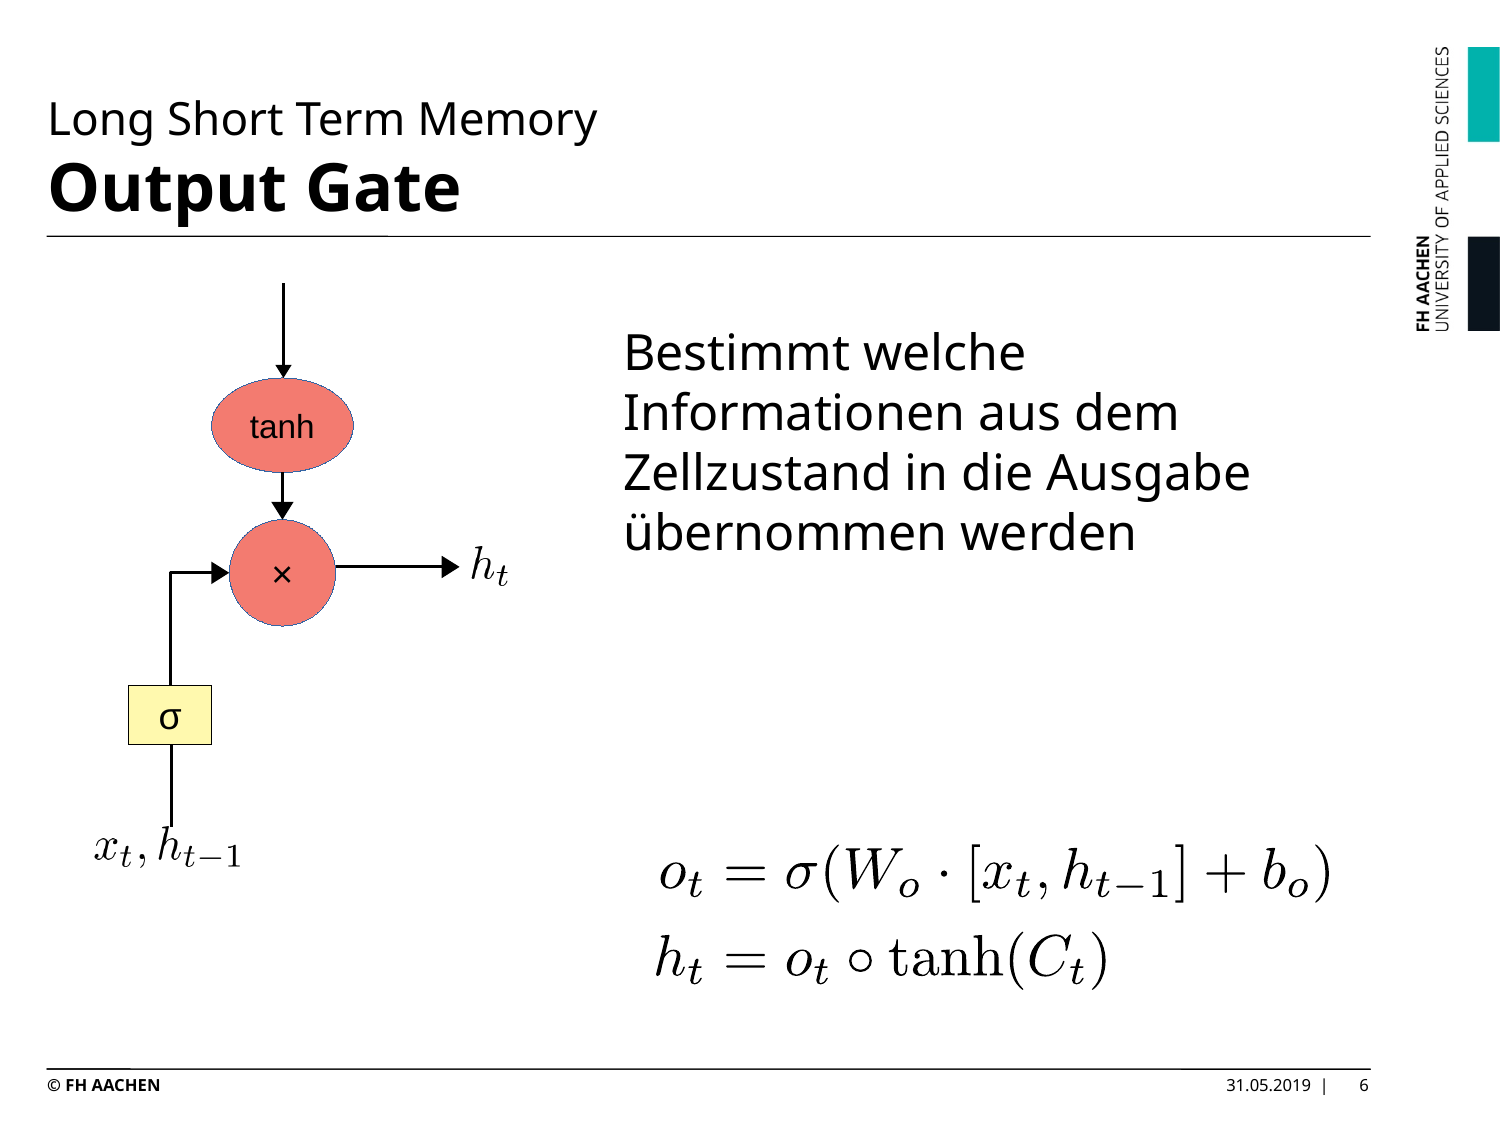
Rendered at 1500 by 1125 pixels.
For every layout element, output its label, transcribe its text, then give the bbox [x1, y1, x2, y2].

picture [471, 546, 508, 586]
text_box [652, 844, 1335, 990]
picture [1404, 47, 1500, 331]
picture [94, 826, 240, 868]
list Bestimmt welche Informationen aus dem Zellzustand in die Ausgabe übernommen werden [566, 320, 1371, 573]
title Long Short Term Memory Output Gate [47, 89, 1371, 225]
text_box × [229, 519, 336, 627]
text_box tanh [211, 377, 354, 473]
text_box σ [128, 685, 212, 745]
